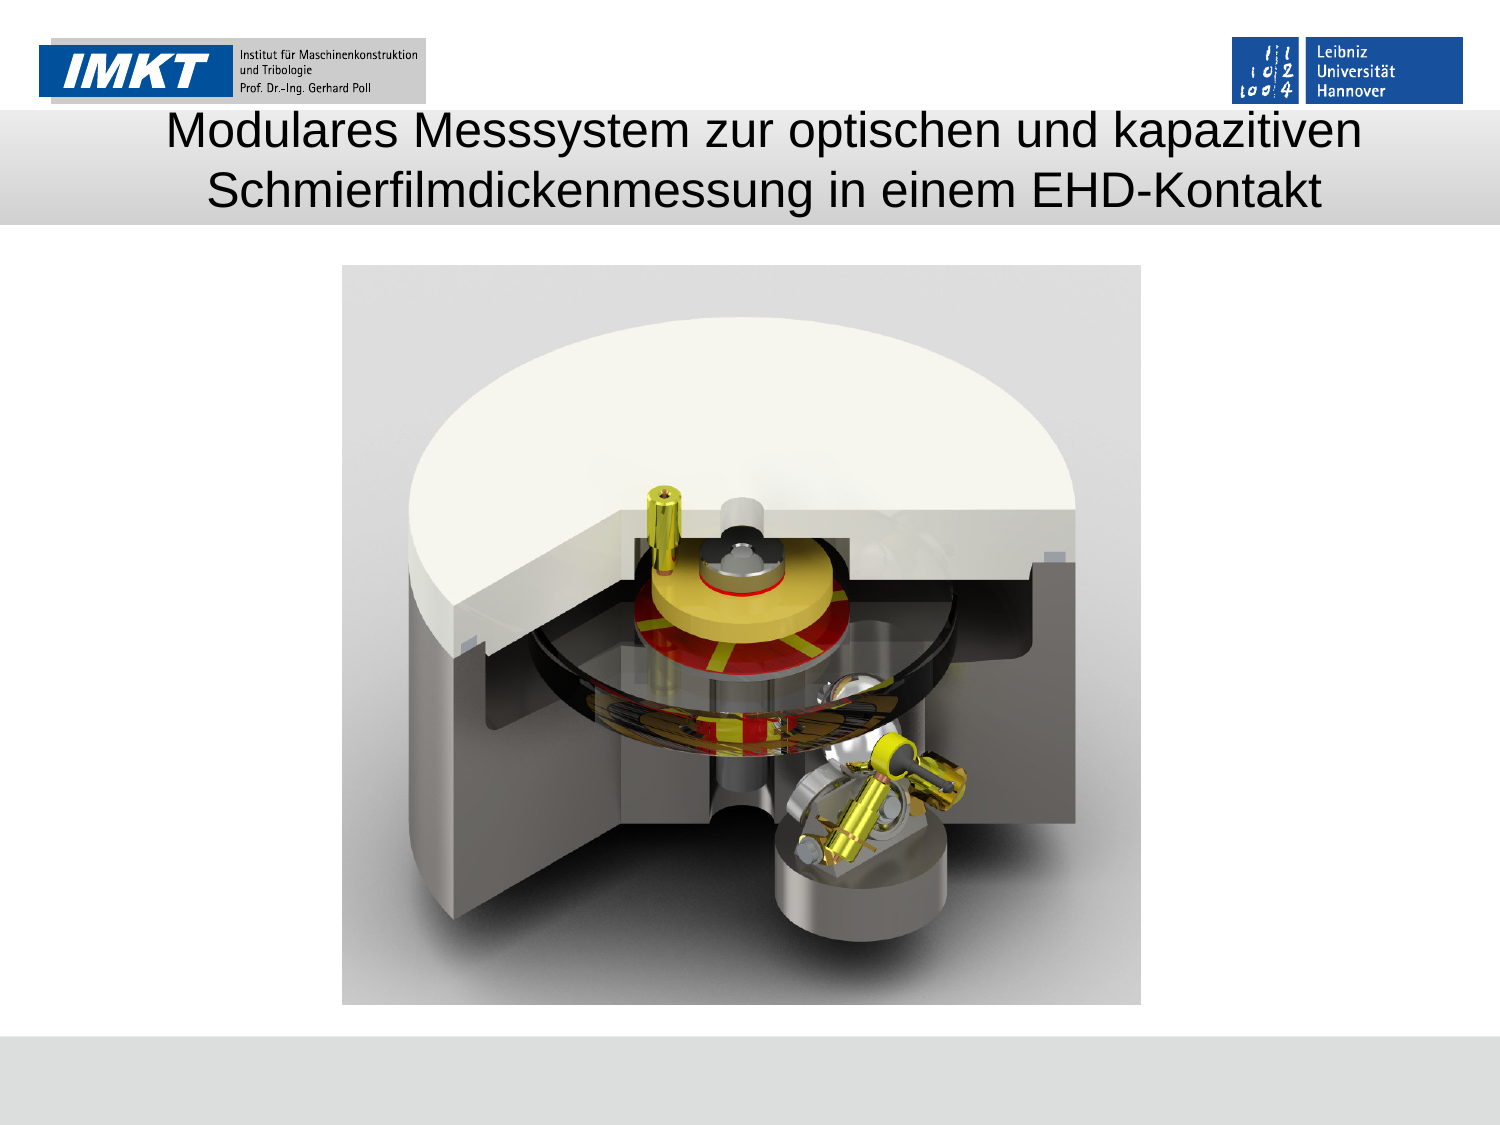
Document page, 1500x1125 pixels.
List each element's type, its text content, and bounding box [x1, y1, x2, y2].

picture [1232, 37, 1463, 104]
picture [342, 265, 1141, 1006]
title Modulares Messsystem zur optischen und kapazitiven Schmierfilmdickenmessung in einem EHD-Kontakt [0, 110, 1500, 225]
